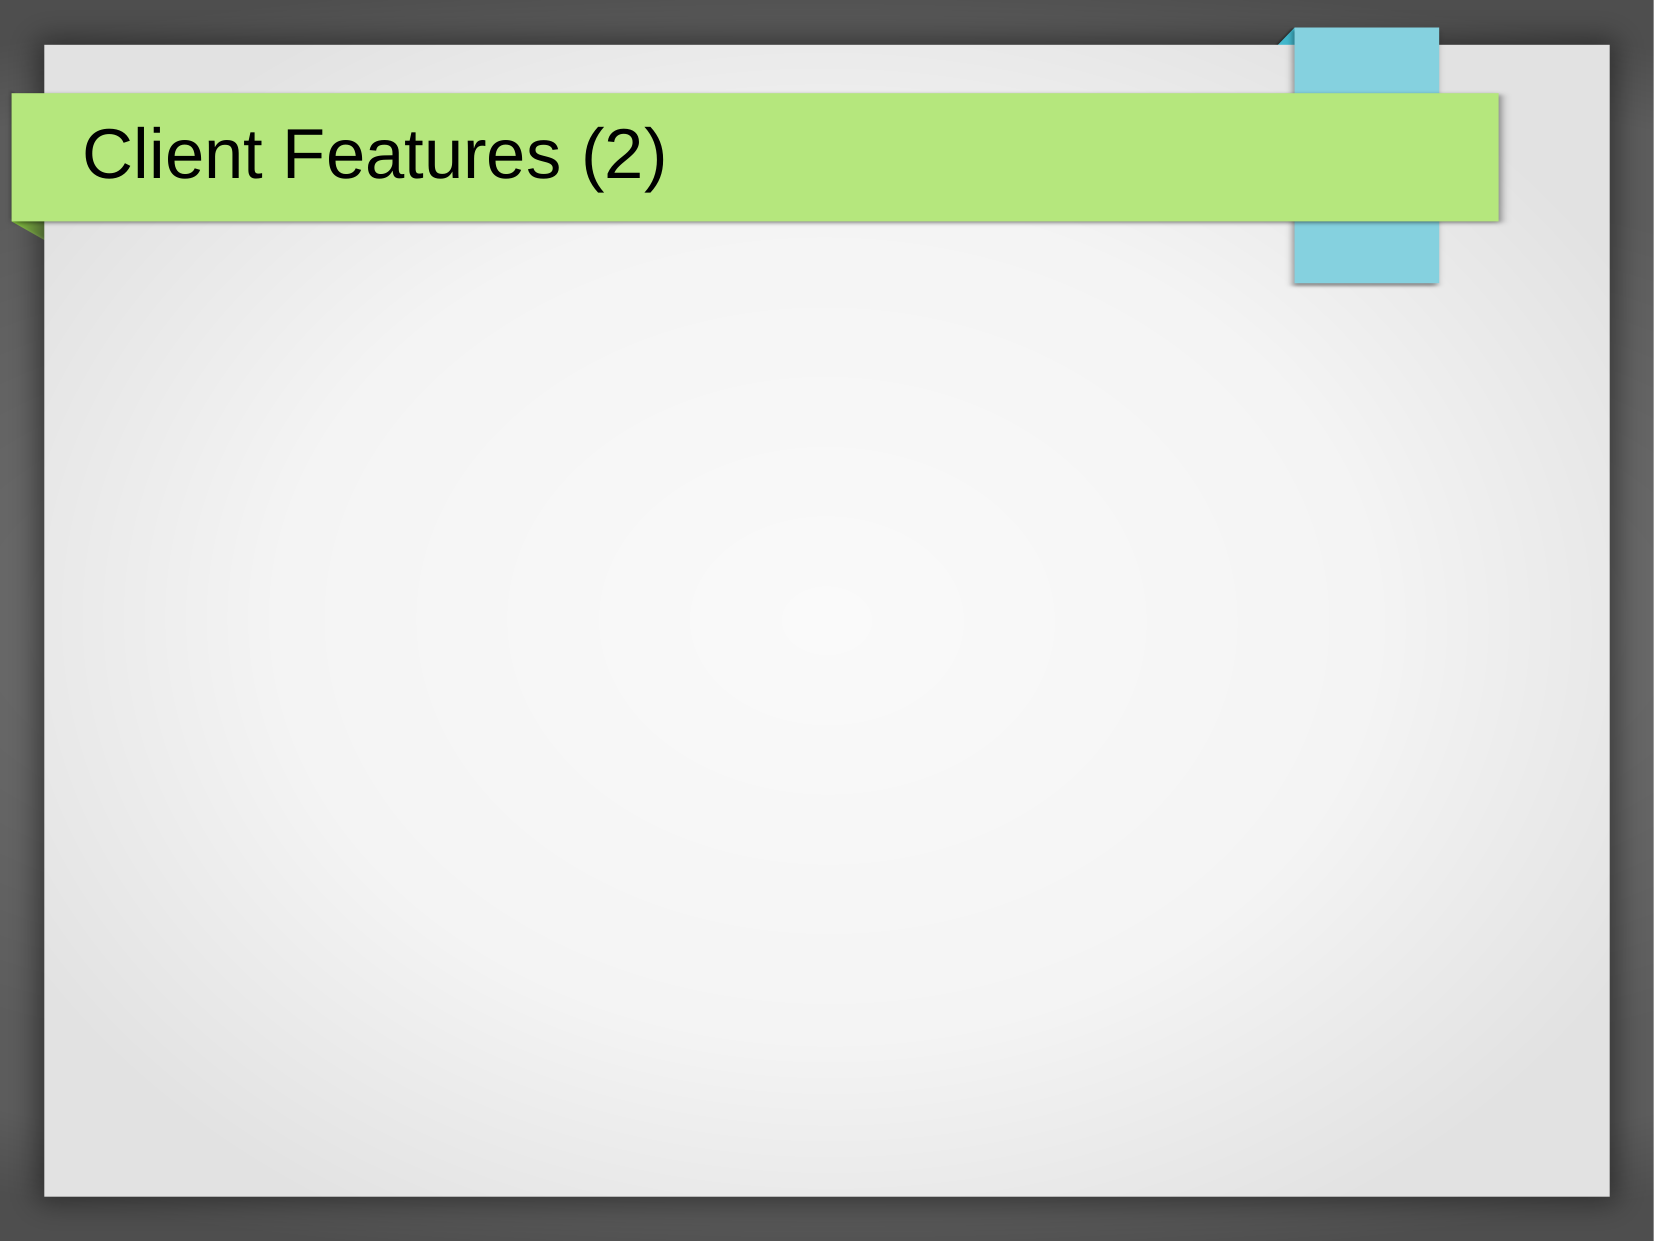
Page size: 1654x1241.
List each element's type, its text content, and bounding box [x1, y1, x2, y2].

picture [0, 0, 1654, 1241]
title Client Features (2) [82, 94, 1264, 213]
